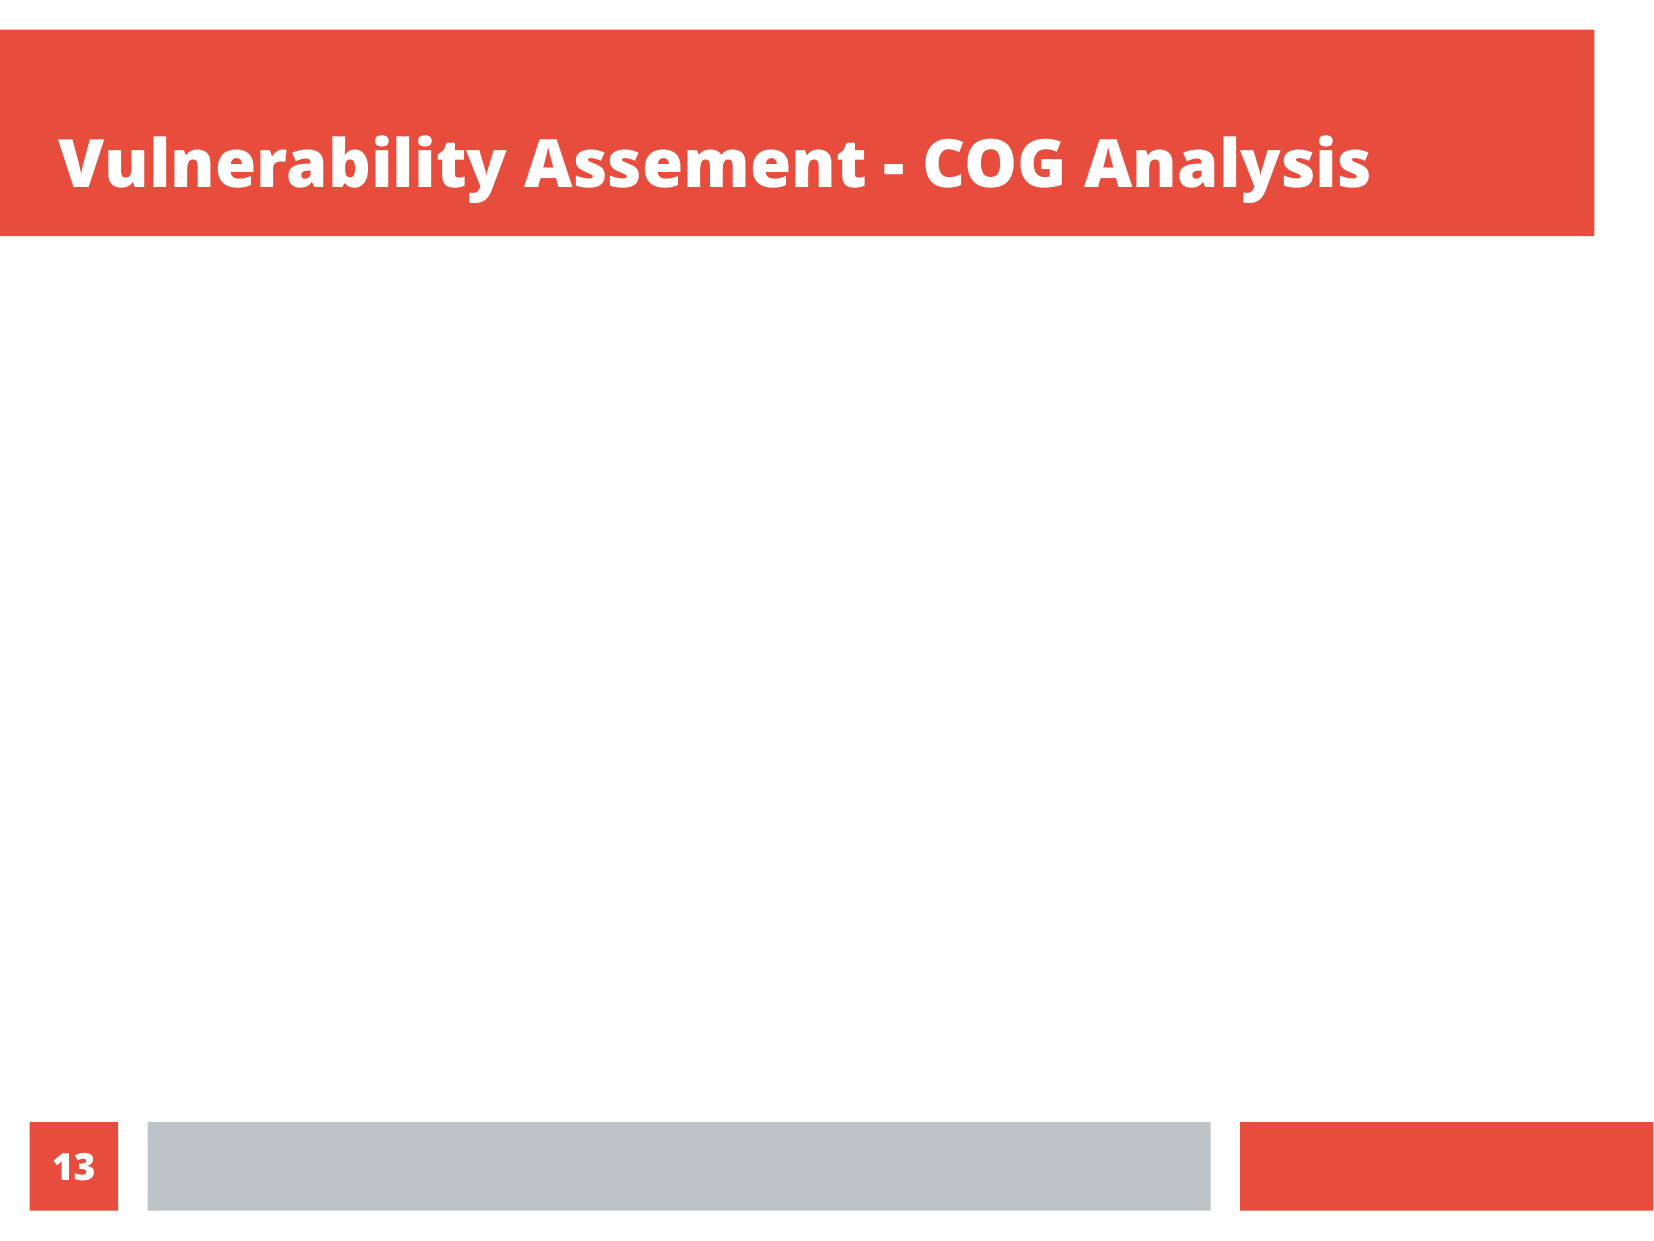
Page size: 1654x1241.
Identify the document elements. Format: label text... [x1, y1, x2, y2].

title Vulnerability Assement - COG Analysis [59, 59, 1595, 207]
